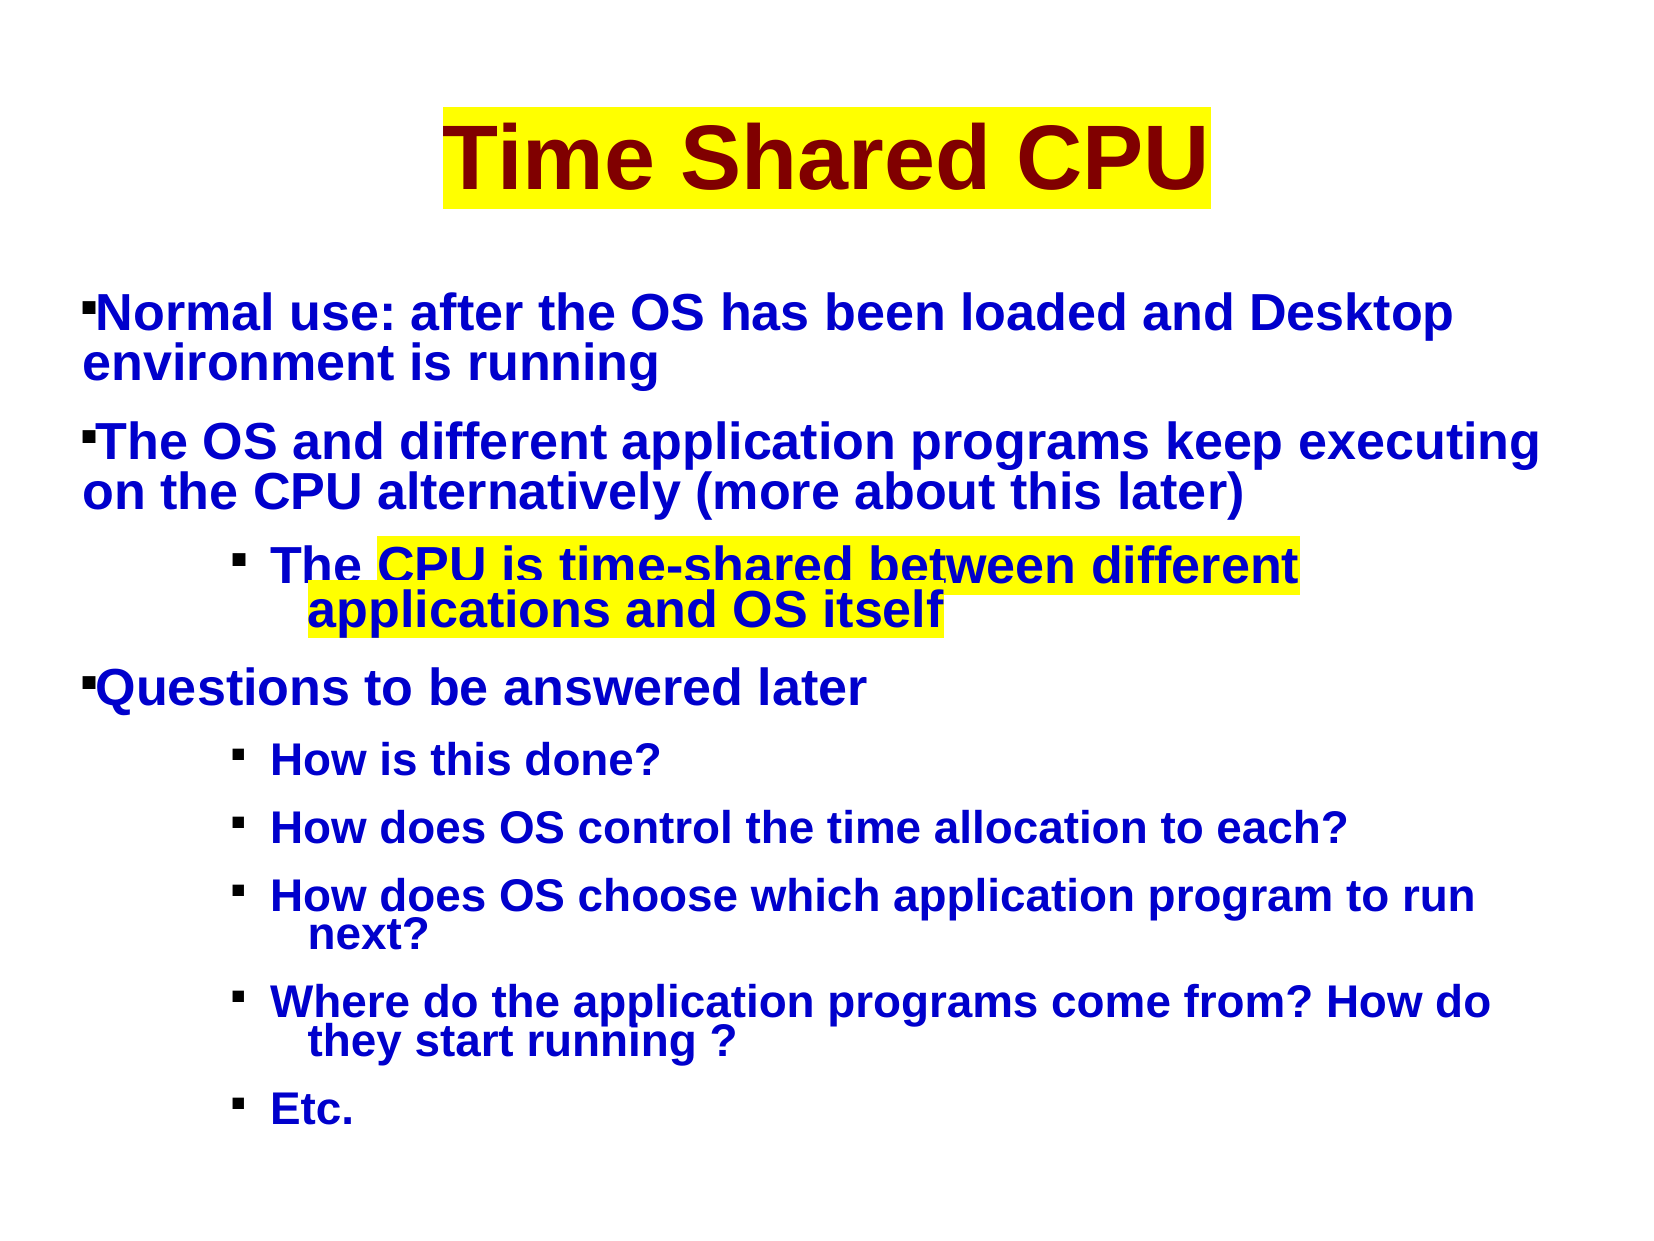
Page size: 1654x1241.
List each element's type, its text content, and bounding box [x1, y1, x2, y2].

title Time Shared CPU [82, 49, 1571, 257]
list Normal use: after the OS has been loaded and Desktop environment is running The OS and different application programs keep executing on the CPU alternatively (more about this later) The CPU is time-shared between different applications and OS itself Questions to be answered later How is this done? How does OS control the time allocation to each? How does OS choose which application program to run next? Where do the application programs come from? How do they start running ? Etc. [82, 290, 1583, 1205]
